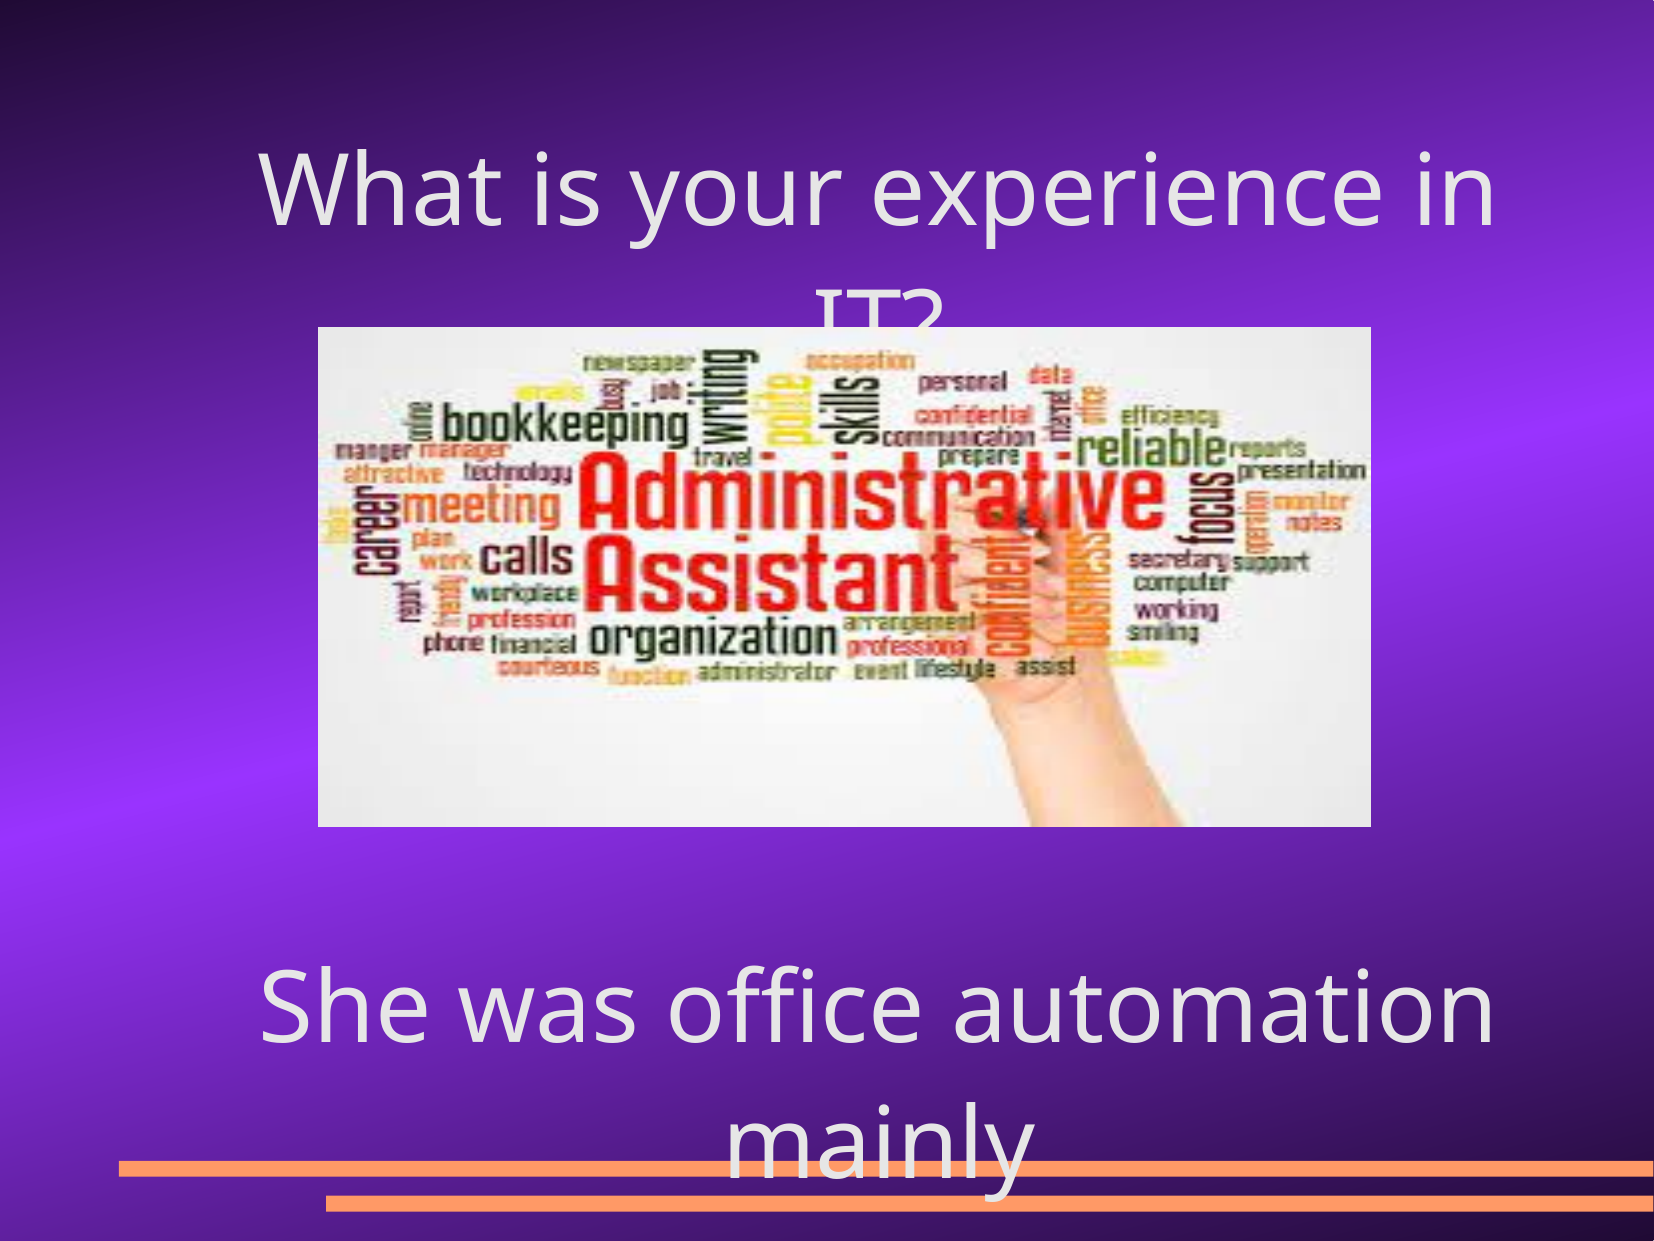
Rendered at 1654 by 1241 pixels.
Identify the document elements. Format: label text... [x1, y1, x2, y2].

picture [318, 327, 1371, 827]
list What is your experience in IT? She was office automation mainly [118, 118, 1558, 950]
